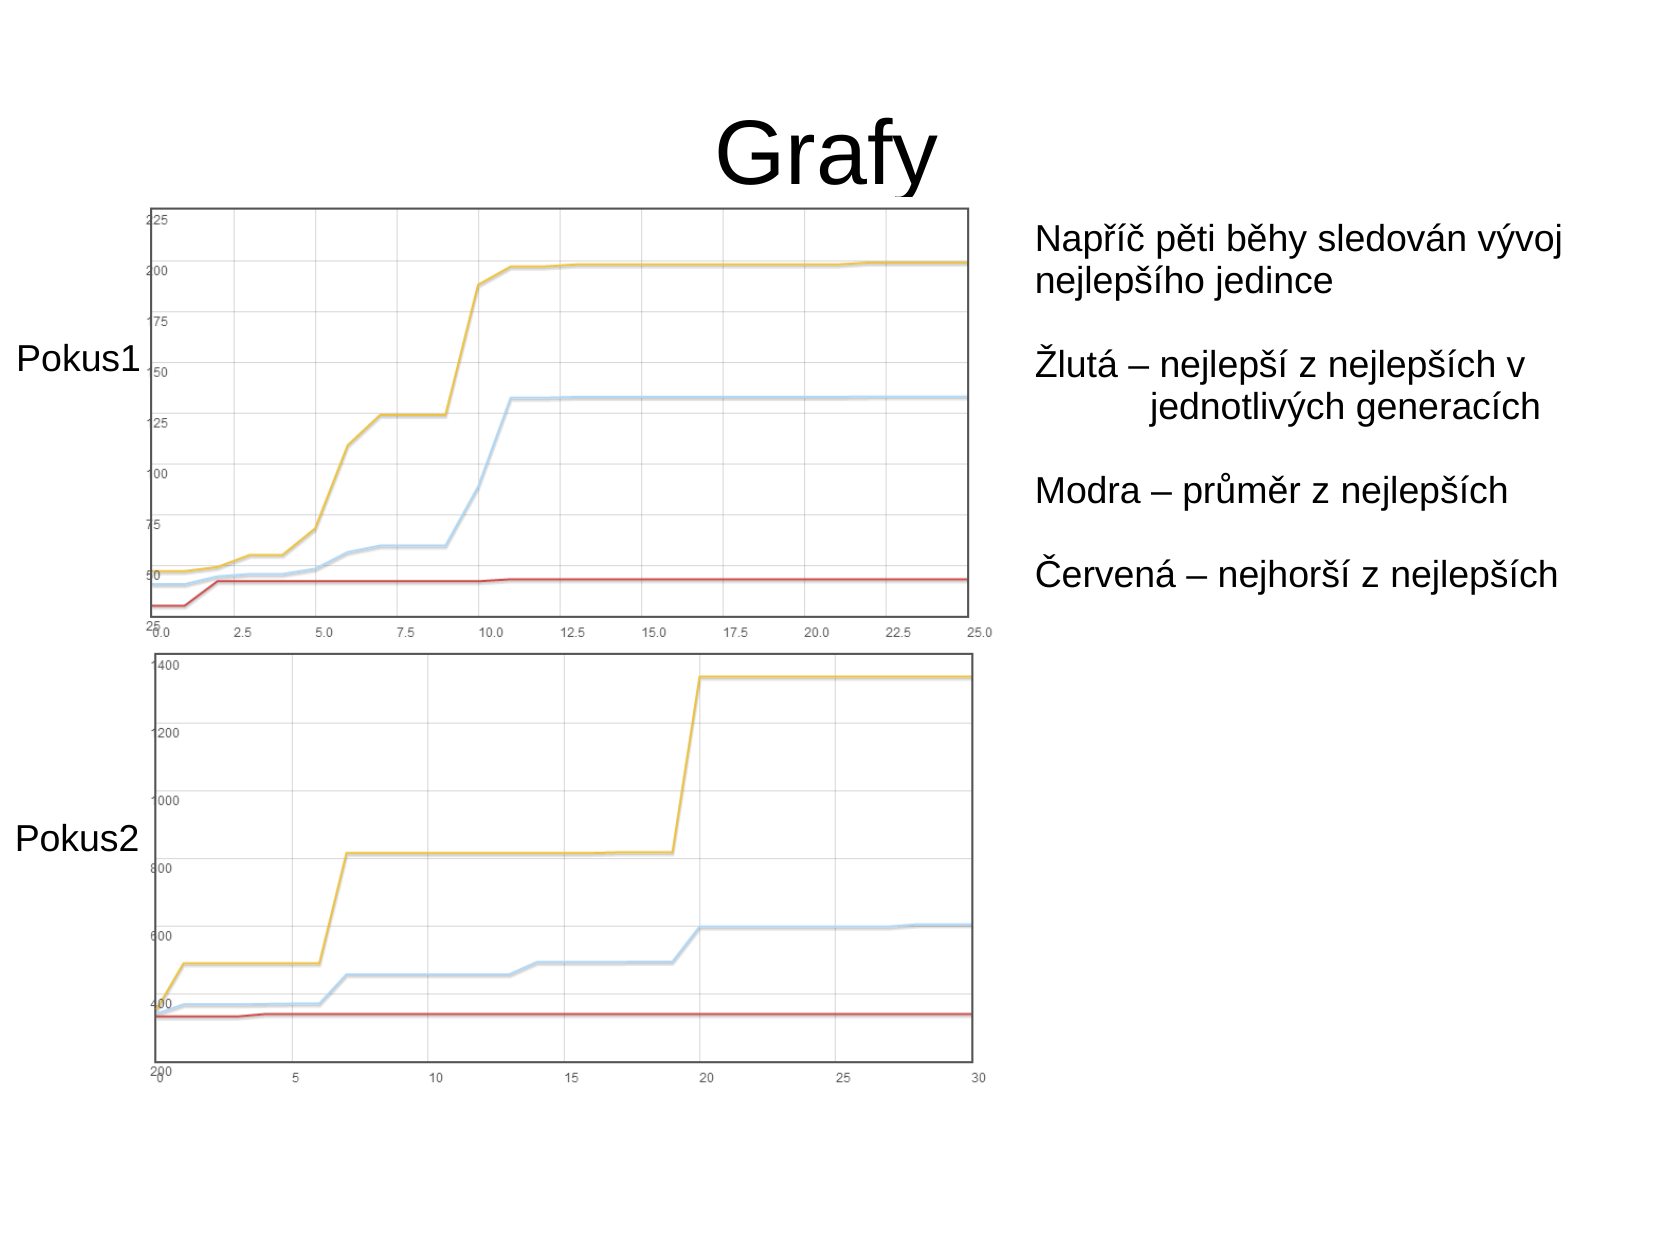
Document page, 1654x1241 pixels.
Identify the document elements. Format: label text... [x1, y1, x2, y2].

picture [131, 197, 1021, 1096]
text_box Pokus2 [0, 810, 155, 867]
text_box Pokus1 [1, 330, 156, 387]
title Grafy [82, 49, 1571, 257]
text_box Napříč pěti běhy sledován vývoj nejlepšího jedince Žlutá – nejlepší z nejlepších v jednotlivých generacích Modra – průměr z nejlepších Červená – nejhorší z nejlepších [1020, 210, 1588, 604]
